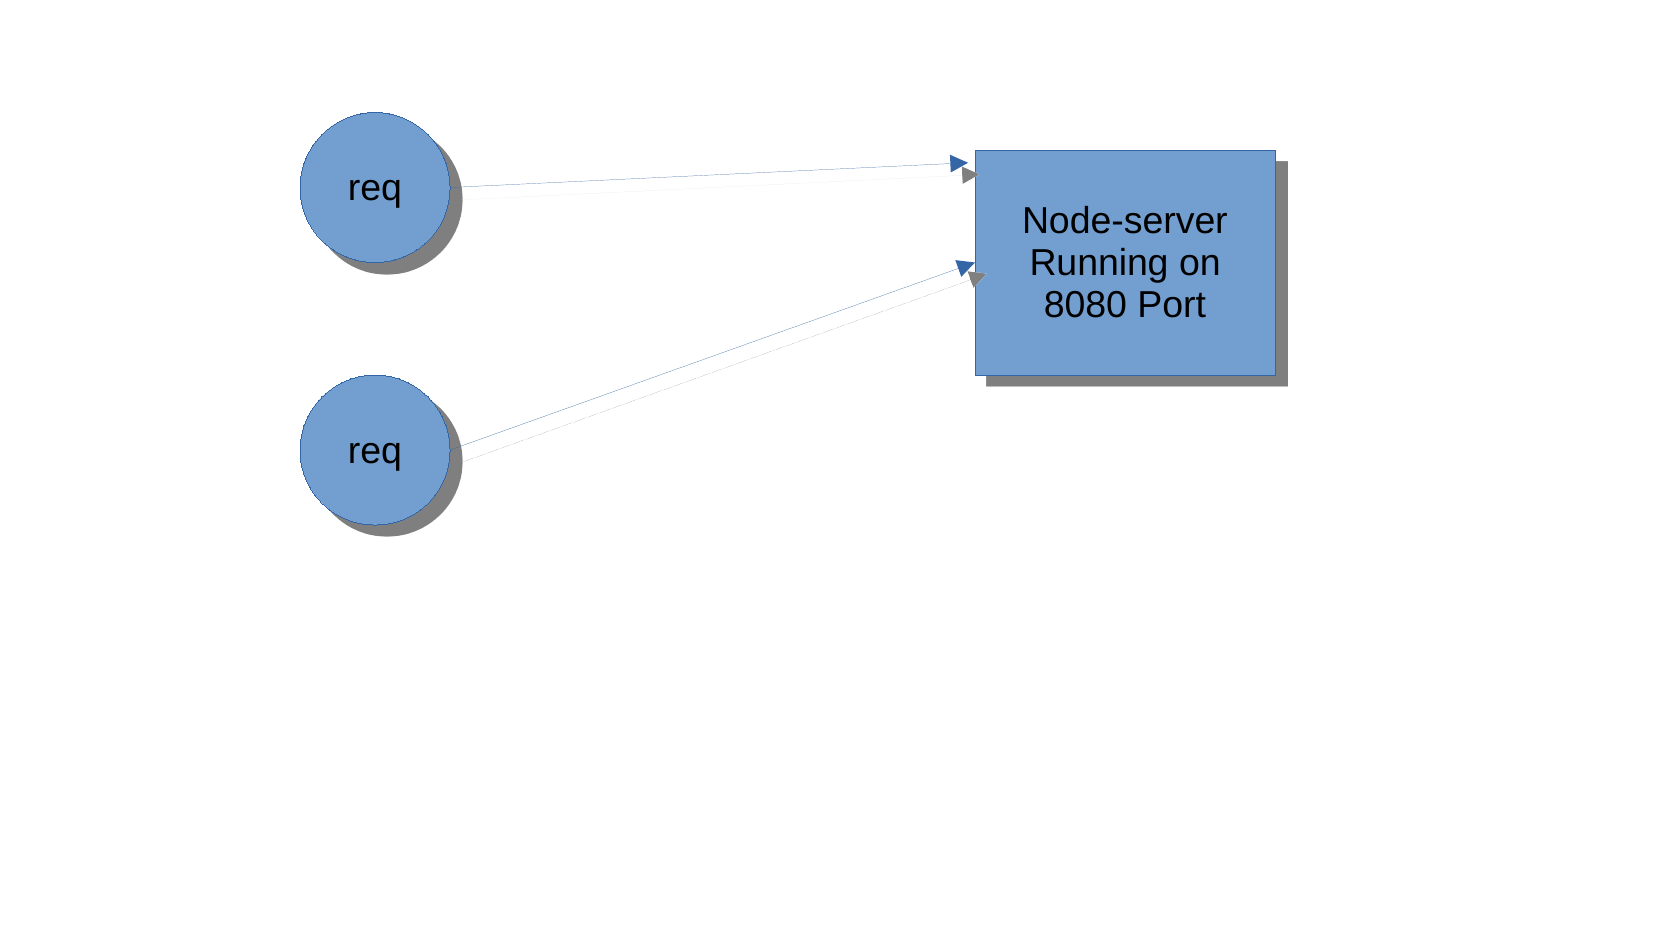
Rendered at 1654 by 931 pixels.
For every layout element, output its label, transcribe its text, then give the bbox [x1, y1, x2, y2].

text_box req [300, 112, 451, 263]
text_box Node-server Running on 8080 Port [975, 150, 1276, 376]
text_box req [300, 375, 451, 526]
